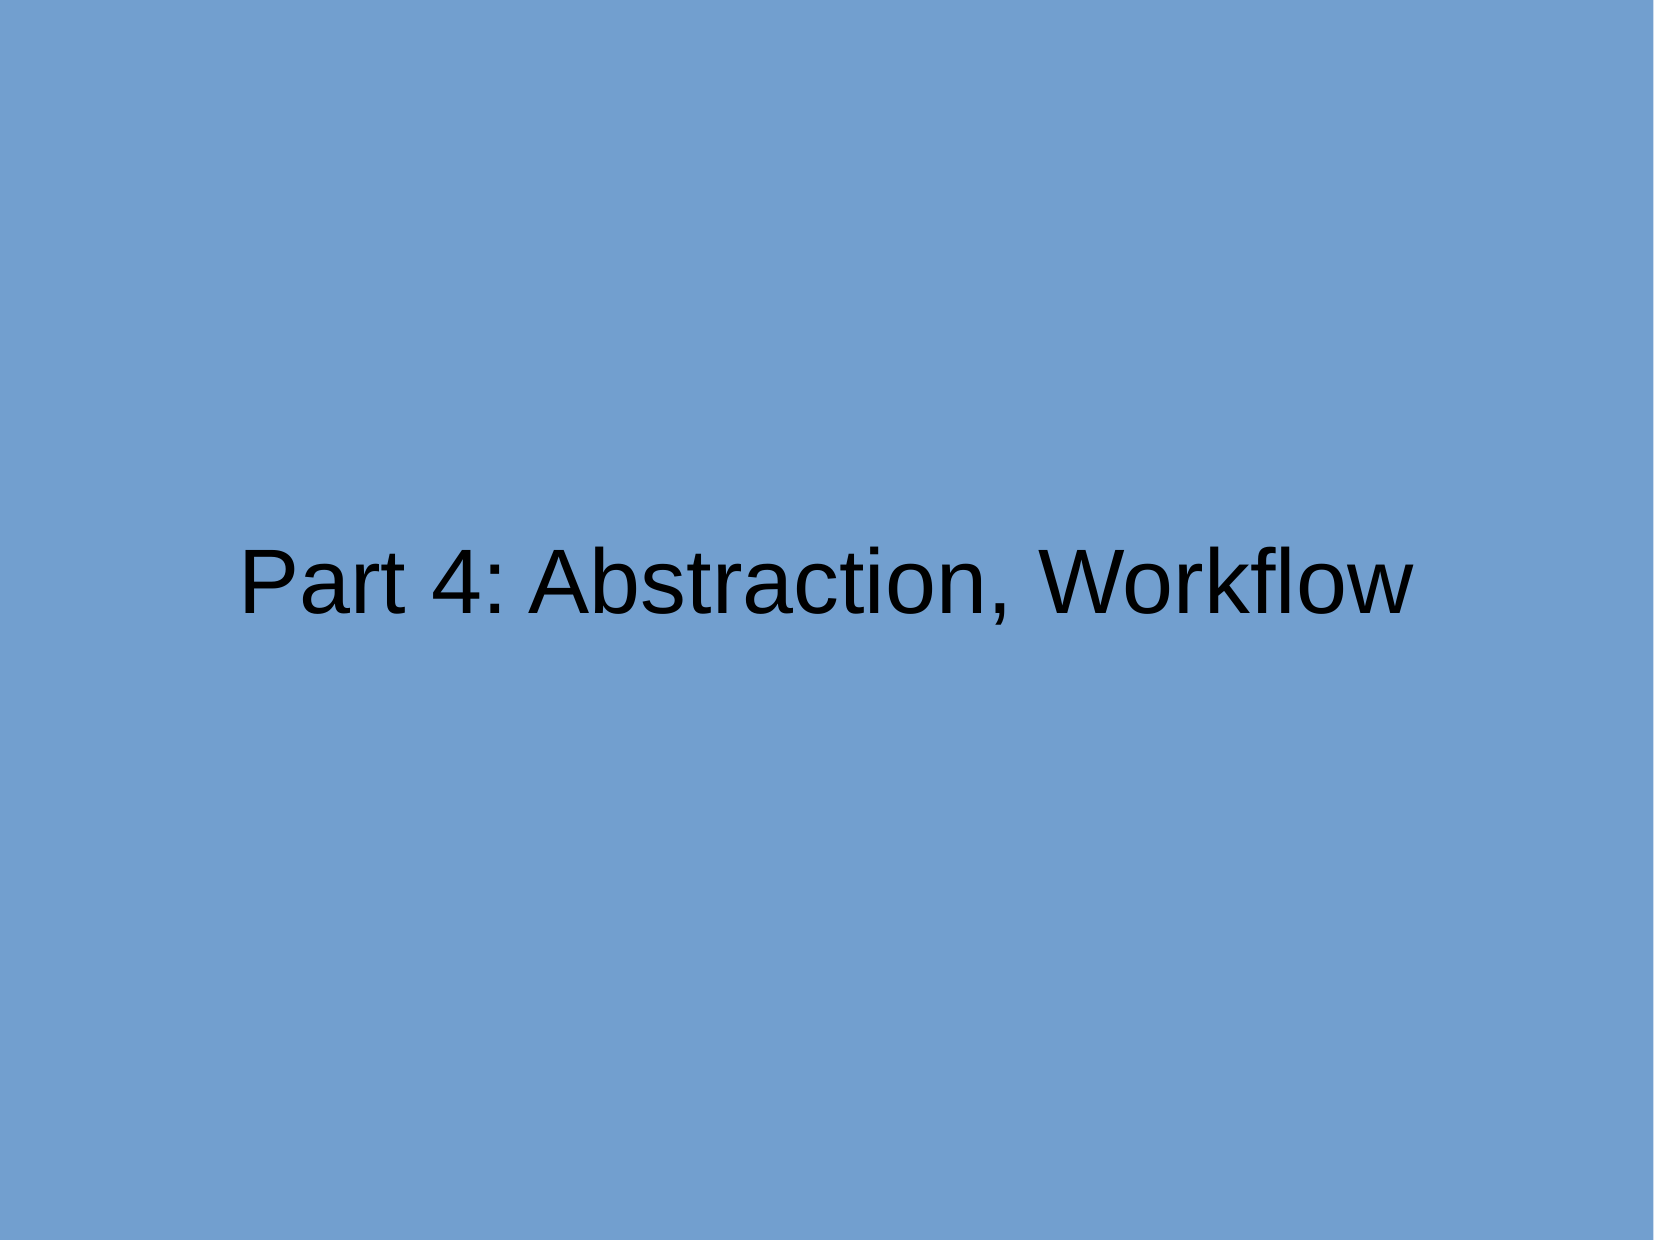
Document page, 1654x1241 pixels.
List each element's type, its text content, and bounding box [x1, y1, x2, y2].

title Part 4: Abstraction, Workflow [82, 477, 1571, 686]
